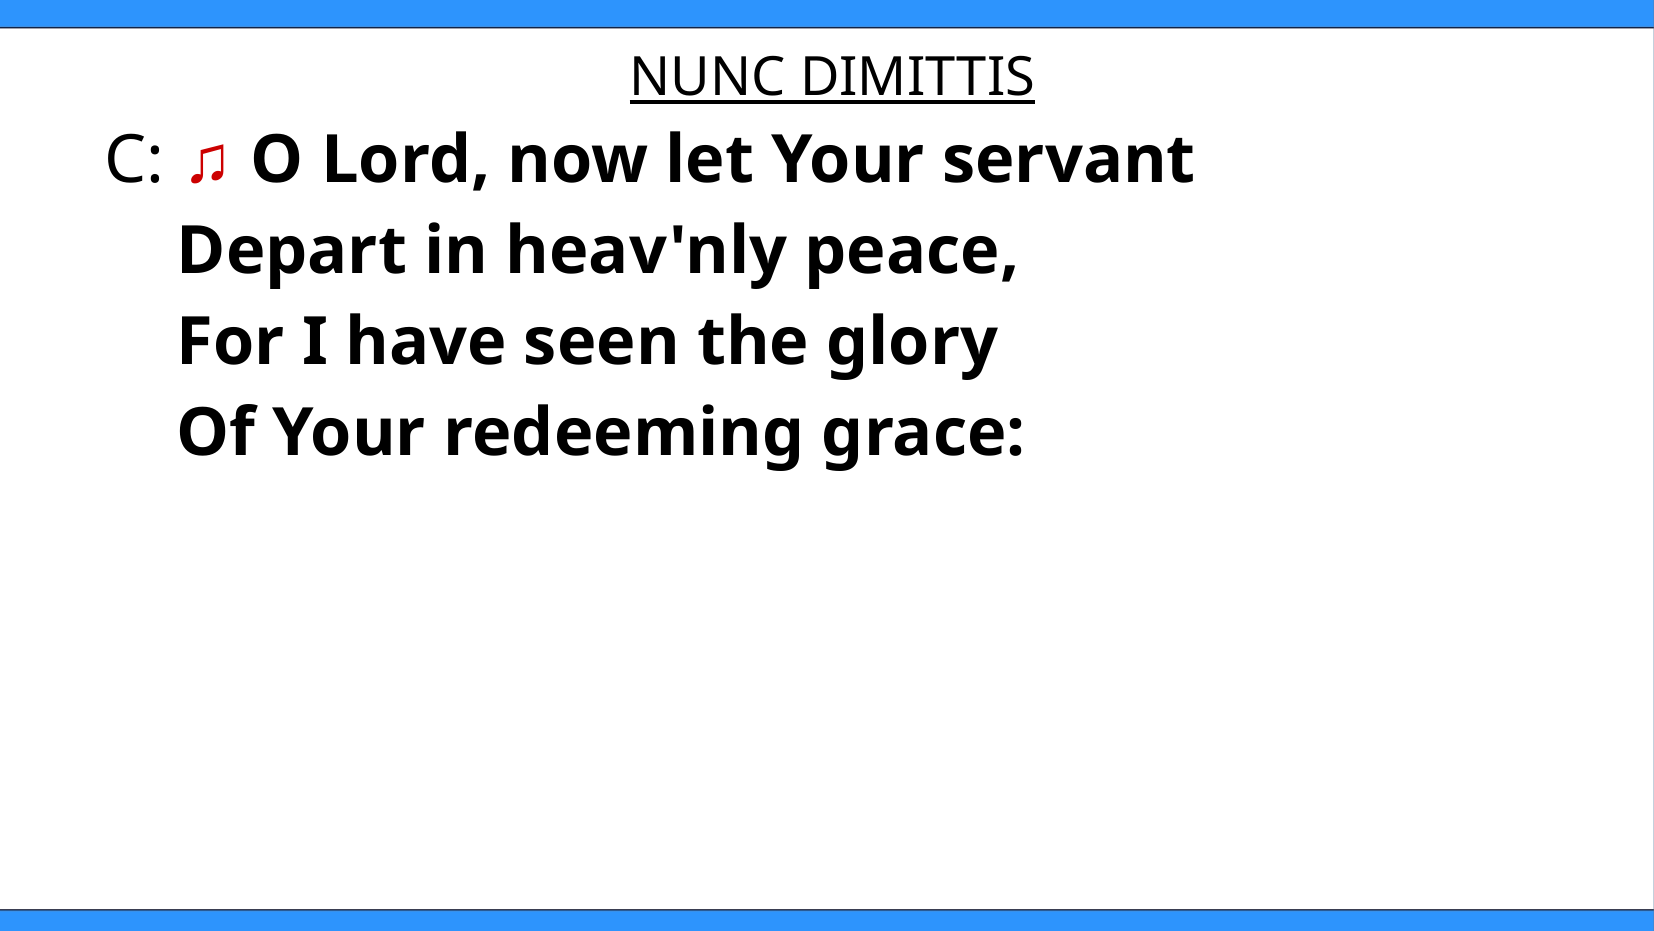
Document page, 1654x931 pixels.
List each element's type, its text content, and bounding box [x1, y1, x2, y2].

text_box NUNC DIMITTIS C: ♫ O Lord, now let Your servant Depart in heav'nly peace, For I have seen the glory Of Your redeeming grace: [90, 30, 1576, 472]
picture [0, 0, 1654, 931]
